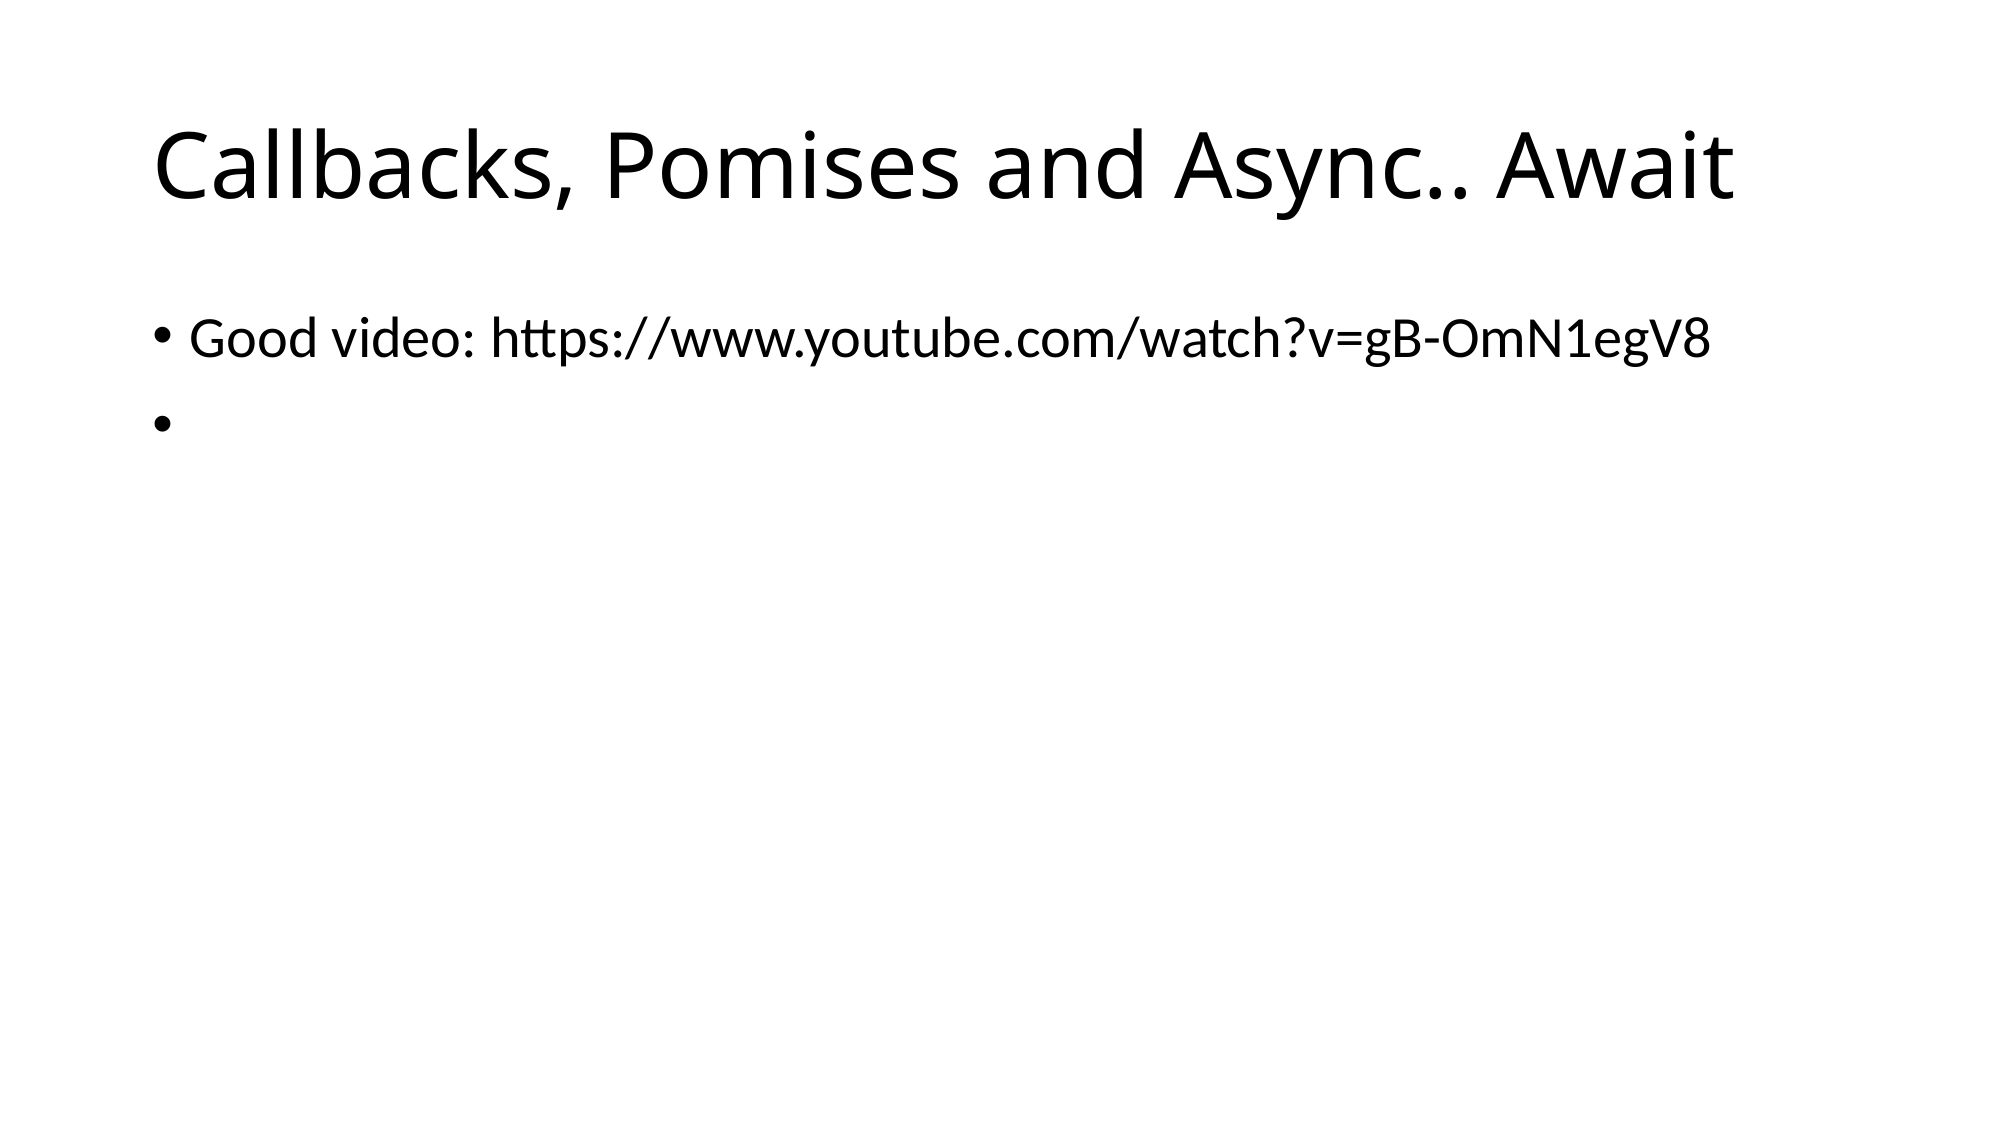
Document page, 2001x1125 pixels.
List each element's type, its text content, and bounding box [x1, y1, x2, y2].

list Good video: https://www.youtube.com/watch?v=gB-OmN1egV8 [137, 299, 1863, 1014]
title Callbacks, Pomises and Async.. Await [137, 59, 1863, 278]
